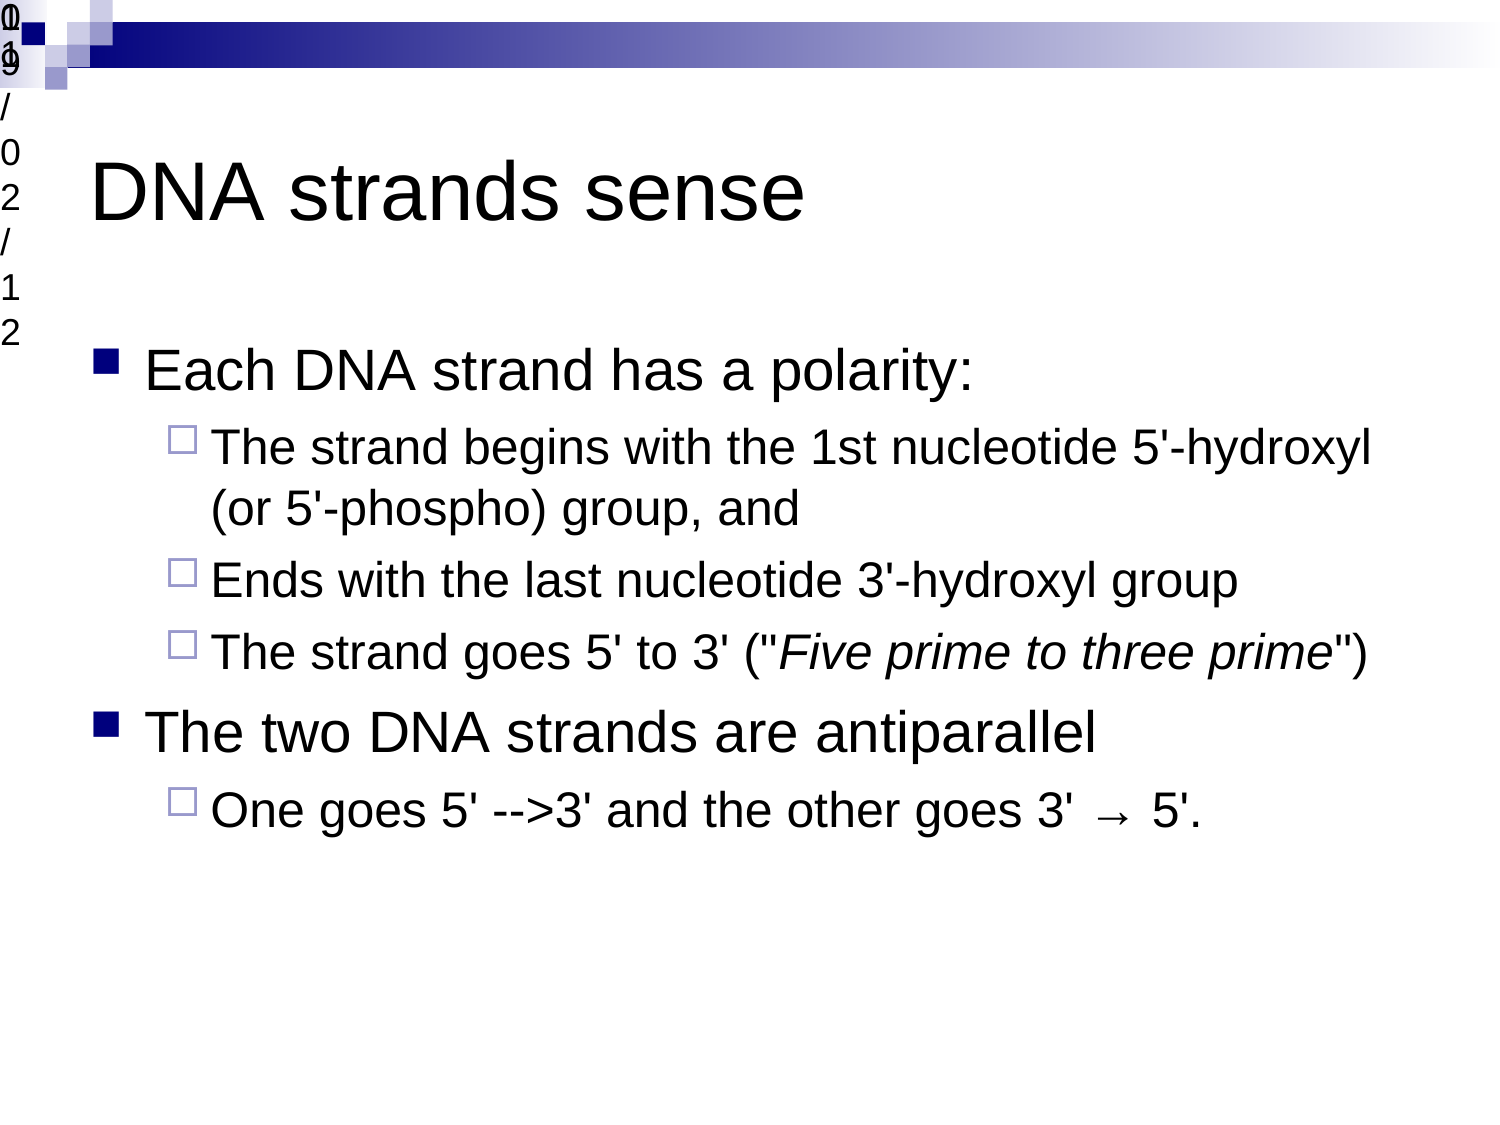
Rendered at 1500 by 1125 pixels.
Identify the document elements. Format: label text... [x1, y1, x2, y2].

list Each DNA strand has a polarity: The strand begins with the 1st nucleotide 5'-hydroxyl (or 5'-phospho) group, and Ends with the last nucleotide 3'-hydroxyl group The strand goes 5' to 3' ("Five prime to three prime") The two DNA strands are antiparallel One goes 5' -->3' and the other goes 3' → 5'. [75, 324, 1425, 963]
title DNA strands sense [75, 75, 1425, 300]
